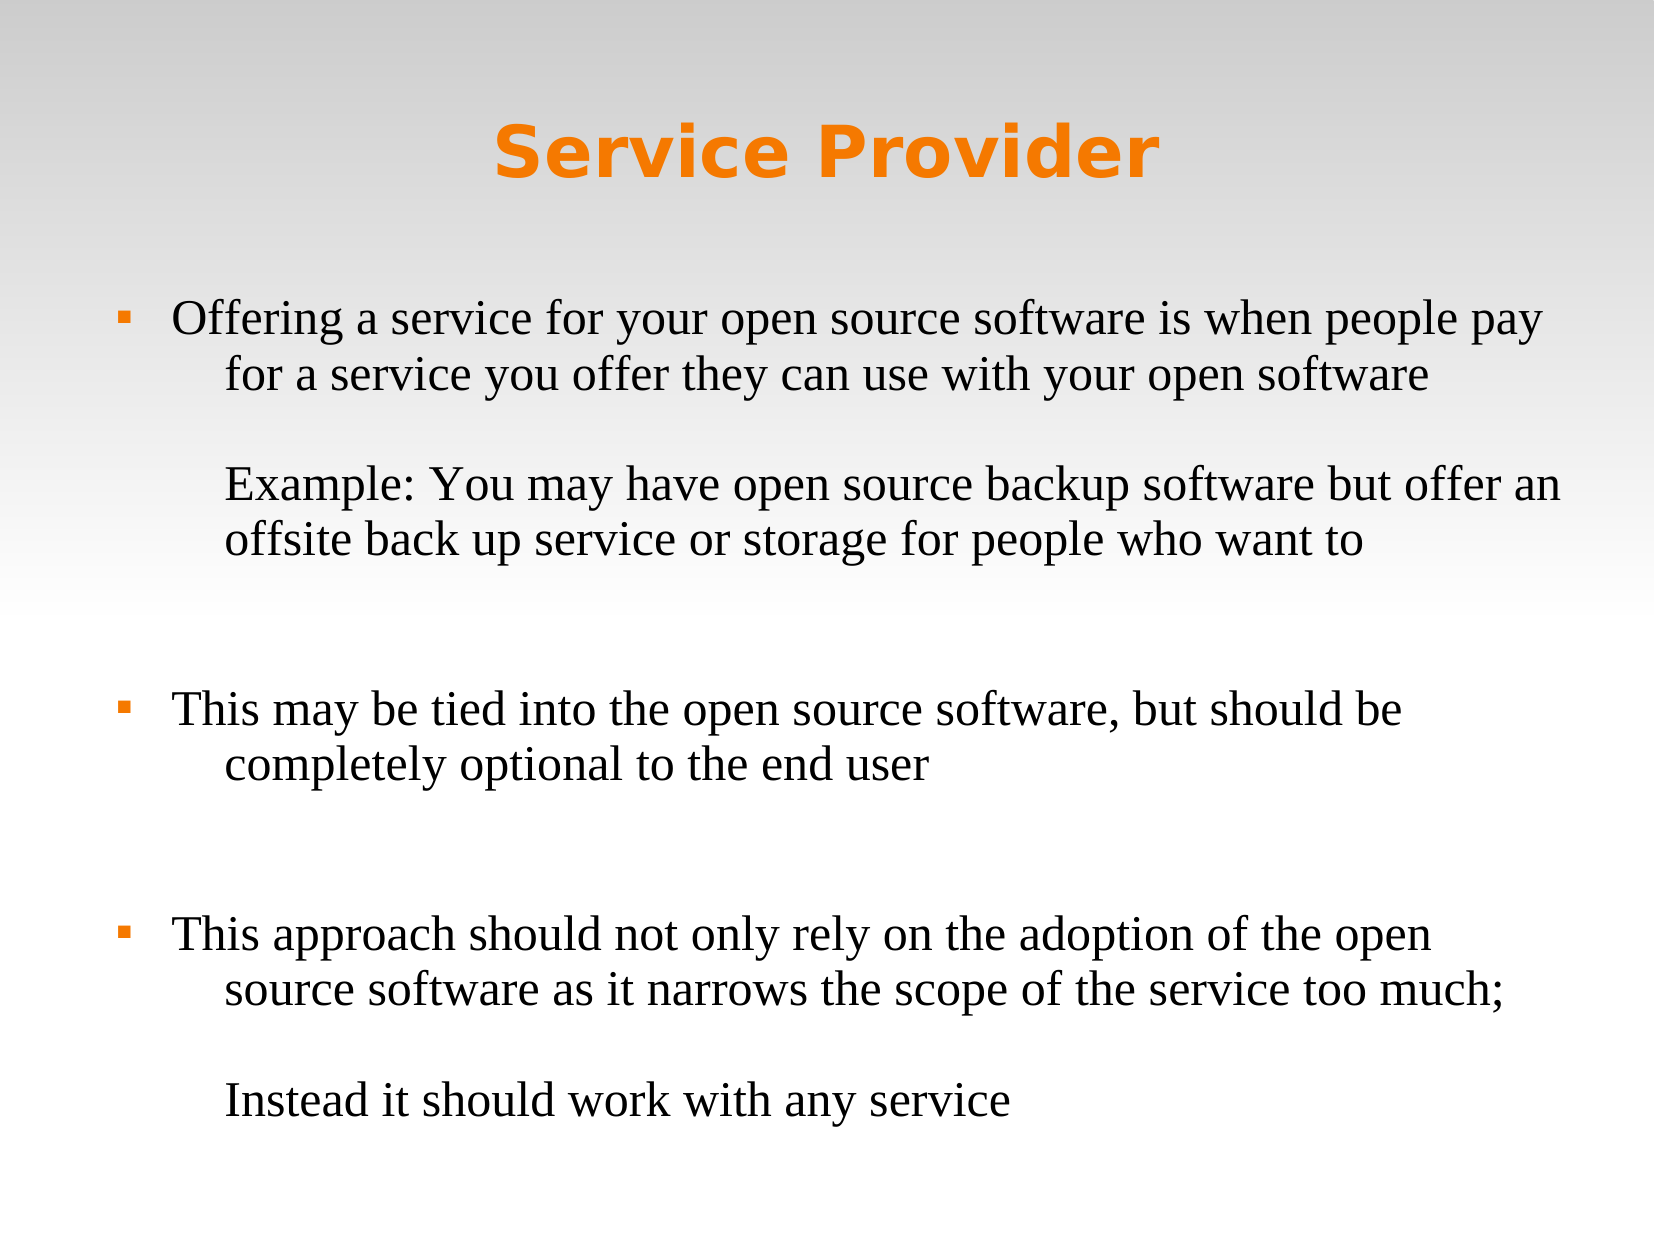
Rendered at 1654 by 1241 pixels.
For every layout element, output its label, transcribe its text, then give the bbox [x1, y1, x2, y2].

title Service Provider [82, 49, 1571, 257]
list Offering a service for your open source software is when people pay for a service you offer they can use with your open software Example: You may have open source backup software but offer an offsite back up service or storage for people who want to This may be tied into the open source software, but should be completely optional to the end user This approach should not only rely on the adoption of the open source software as it narrows the scope of the service too much; Instead it should work with any service [82, 290, 1571, 1241]
